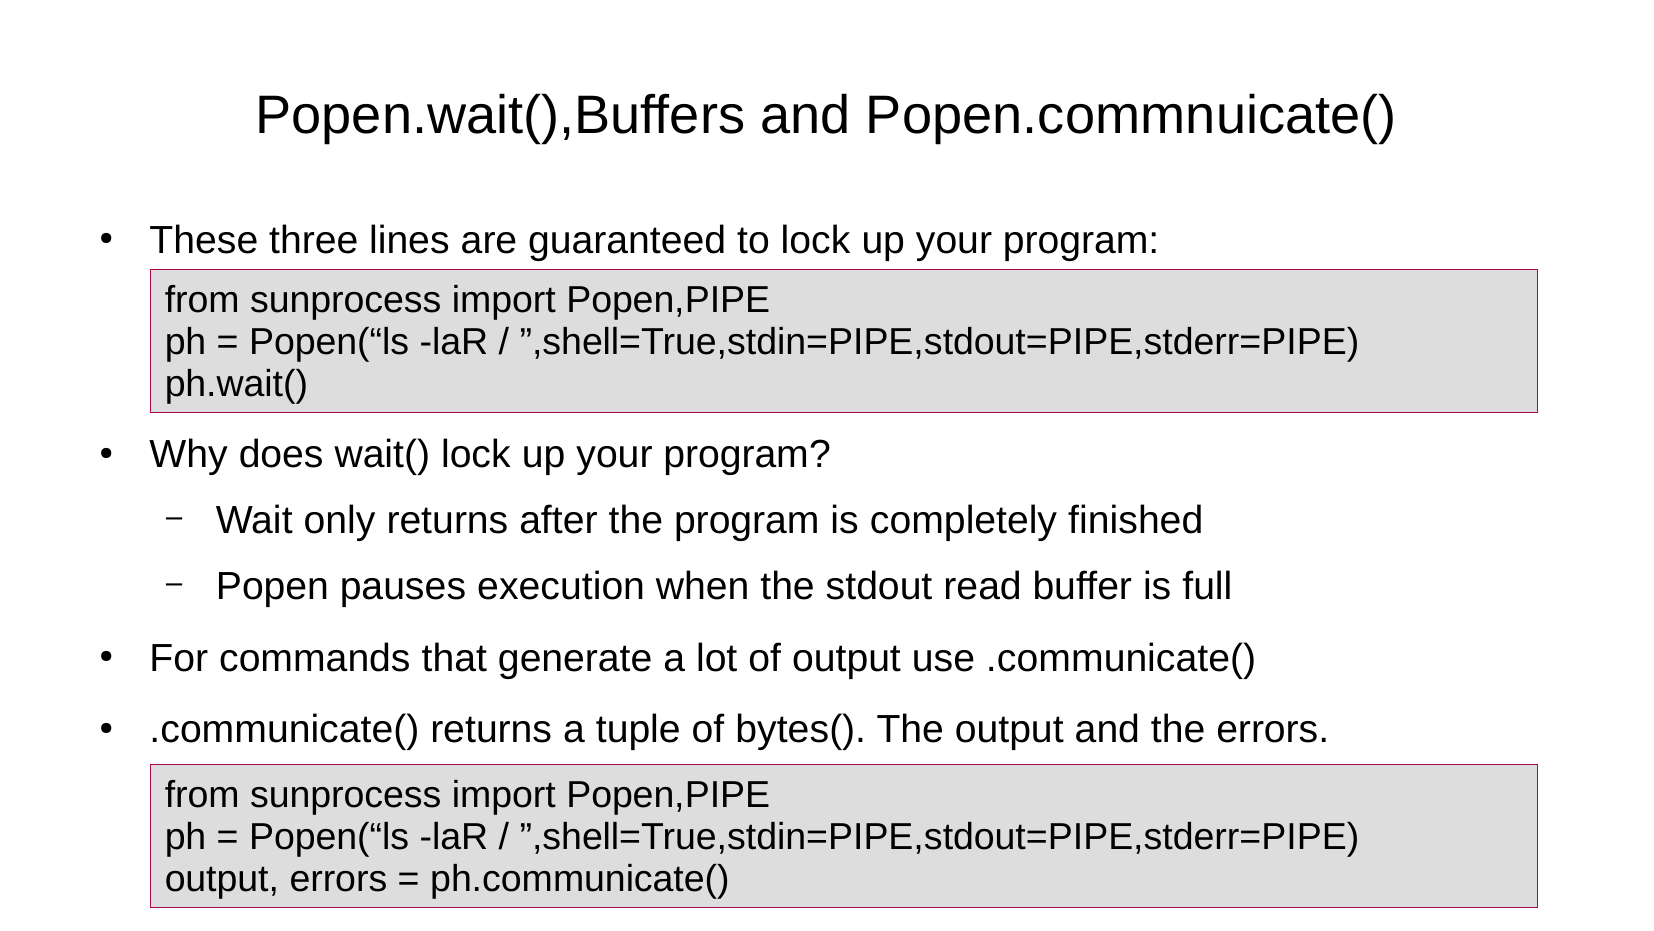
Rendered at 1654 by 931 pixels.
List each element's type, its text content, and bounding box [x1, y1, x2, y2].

title Popen.wait(),Buffers and Popen.commnuicate() [82, 37, 1571, 193]
text_box from sunprocess import Popen,PIPE ph = Popen(“ls -laR / ”,shell=True,stdin=PIPE,stdout=PIPE,stderr=PIPE) ph.wait() [150, 269, 1538, 413]
text_box from sunprocess import Popen,PIPE ph = Popen(“ls -laR / ”,shell=True,stdin=PIPE,stdout=PIPE,stderr=PIPE) output, errors = ph.communicate() [150, 764, 1538, 908]
list These three lines are guaranteed to lock up your program: Why does wait() lock up your program? Wait only returns after the program is completely finished Popen pauses execution when the stdout read buffer is full For commands that generate a lot of output use .communicate() .communicate() returns a tuple of bytes(). The output and the errors. [82, 217, 1571, 758]
